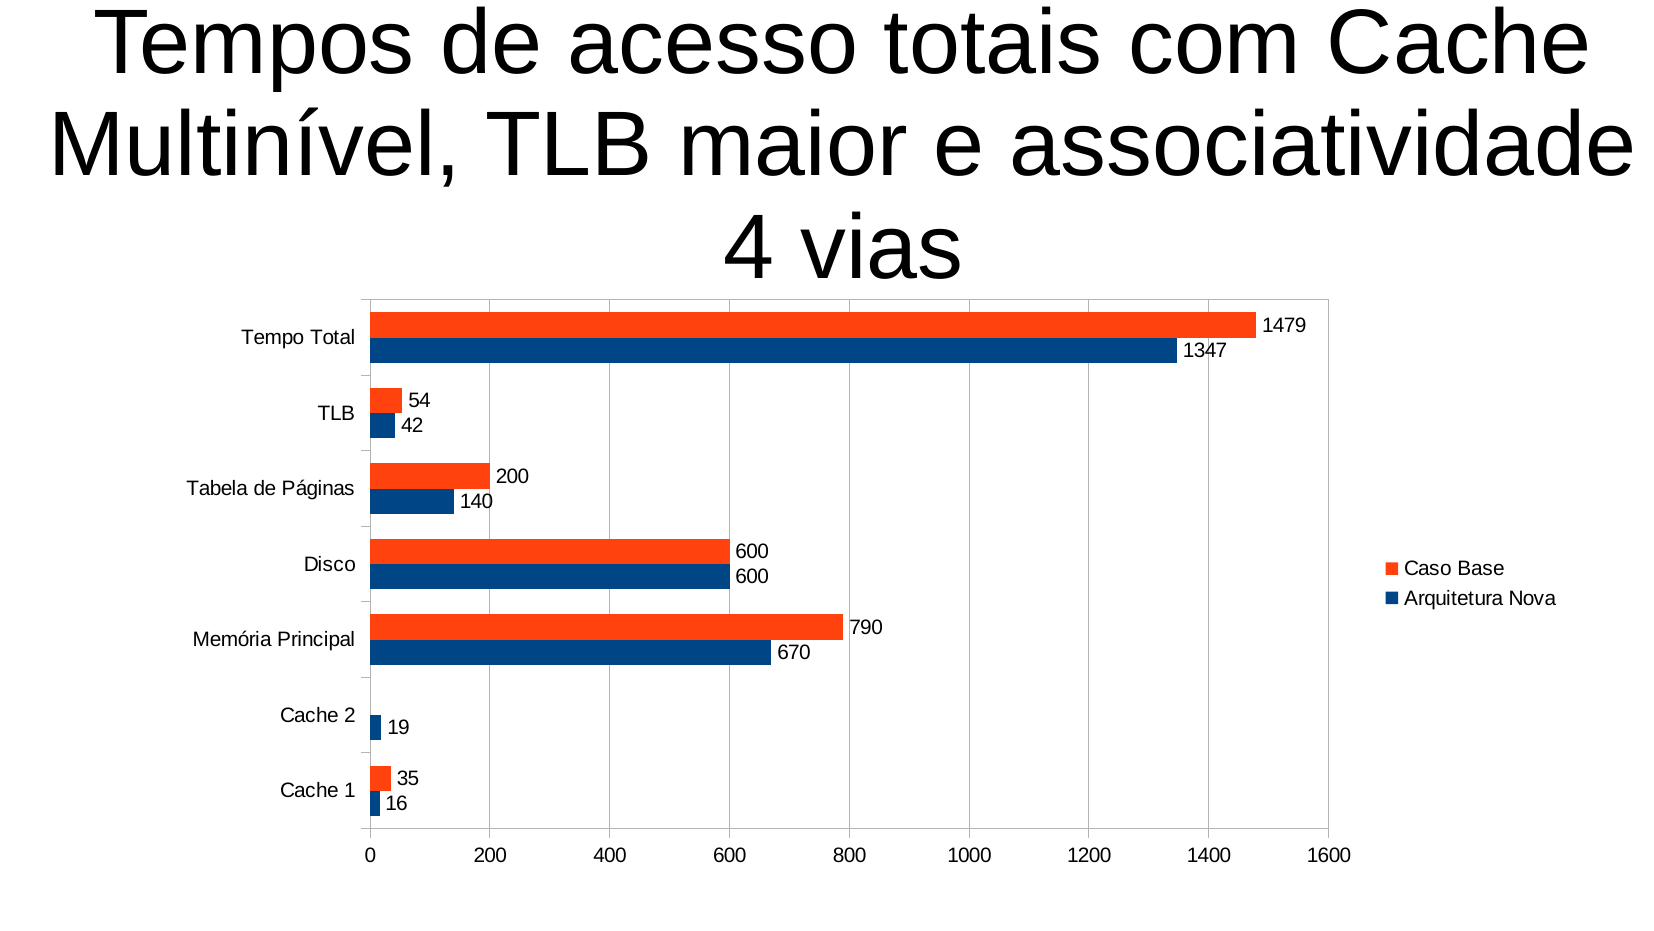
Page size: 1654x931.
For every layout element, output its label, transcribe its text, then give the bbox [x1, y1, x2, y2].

title Tempos de acesso totais com Cache Multinível, TLB maior e associatividade 4 vias [37, 0, 1651, 298]
chart [158, 288, 1576, 879]
